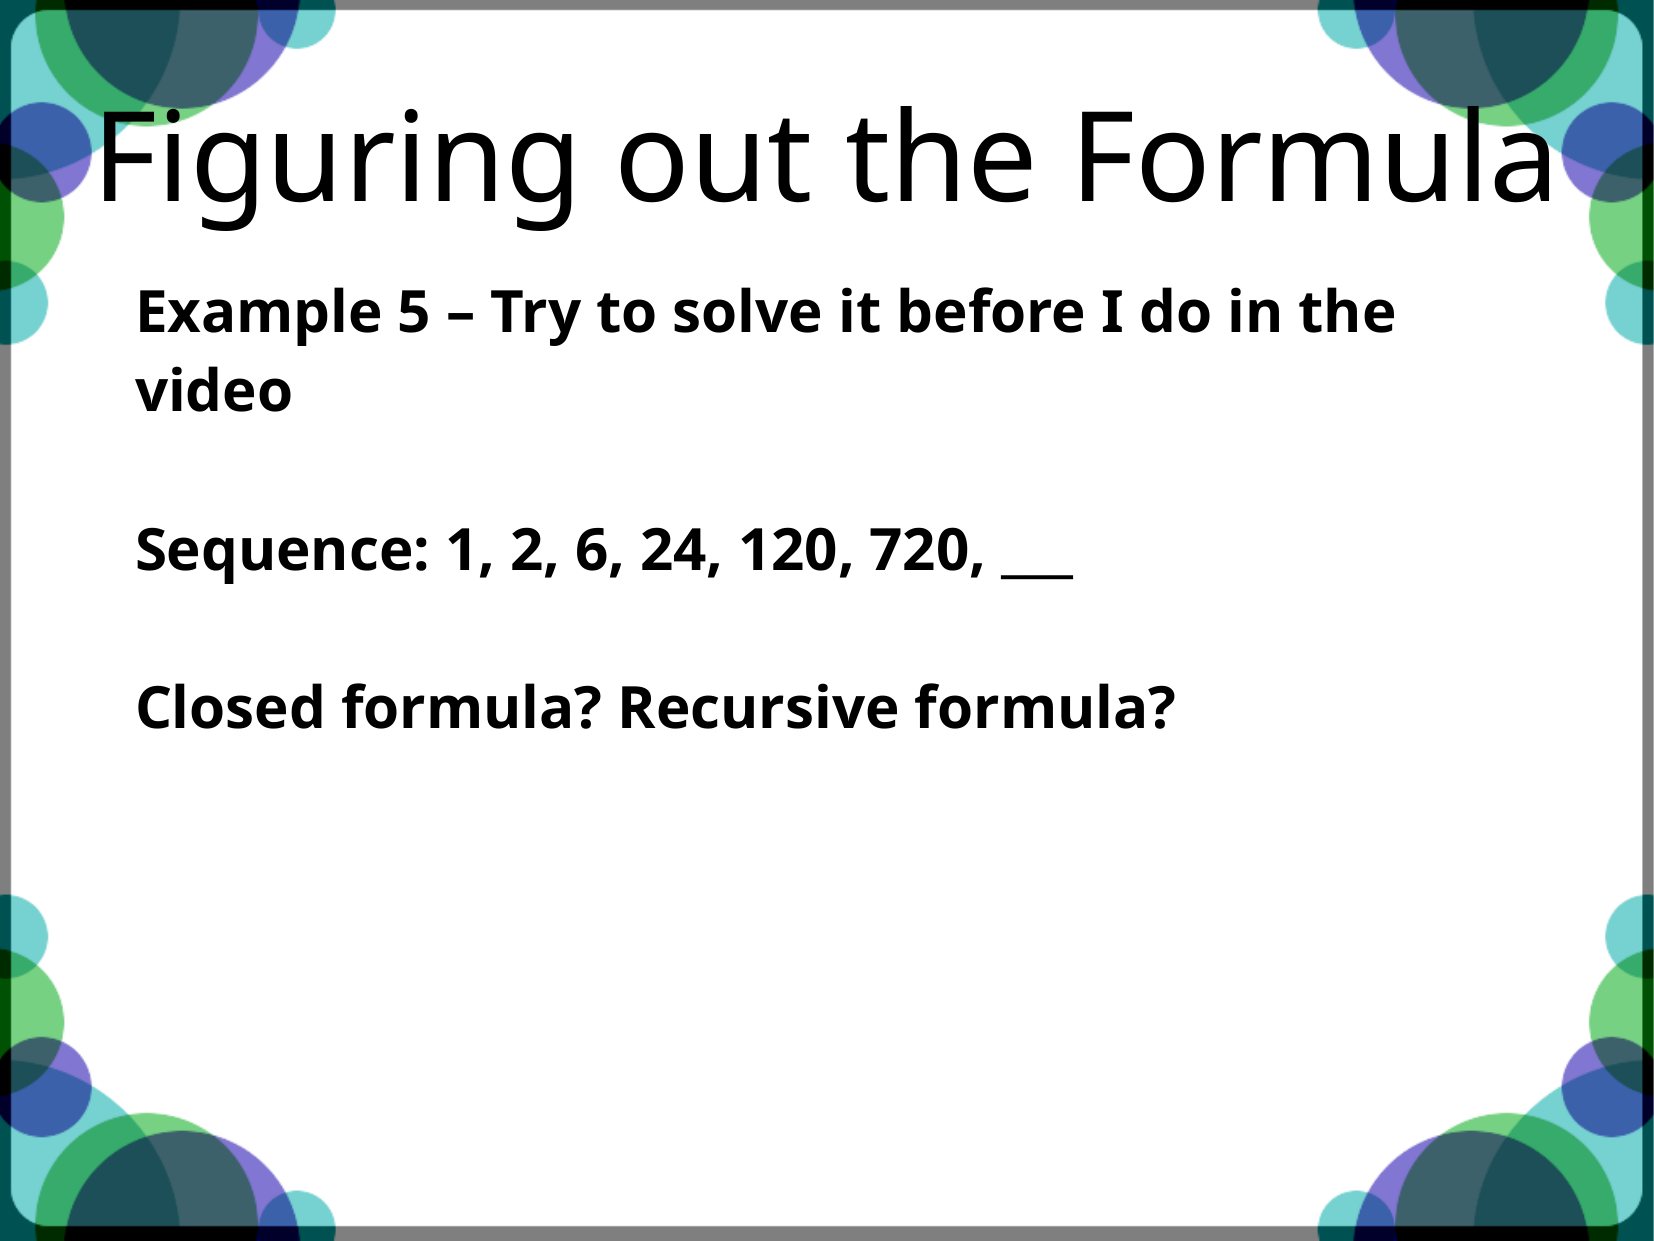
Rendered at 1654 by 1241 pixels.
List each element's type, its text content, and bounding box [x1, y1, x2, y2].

title Figuring out the Formula [82, 49, 1571, 257]
picture [0, 0, 1654, 1241]
text_box Example 5 – Try to solve it before I do in the video Sequence: 1, 2, 6, 24, 120, 720, ___ Closed formula? Recursive formula? [135, 270, 1531, 597]
